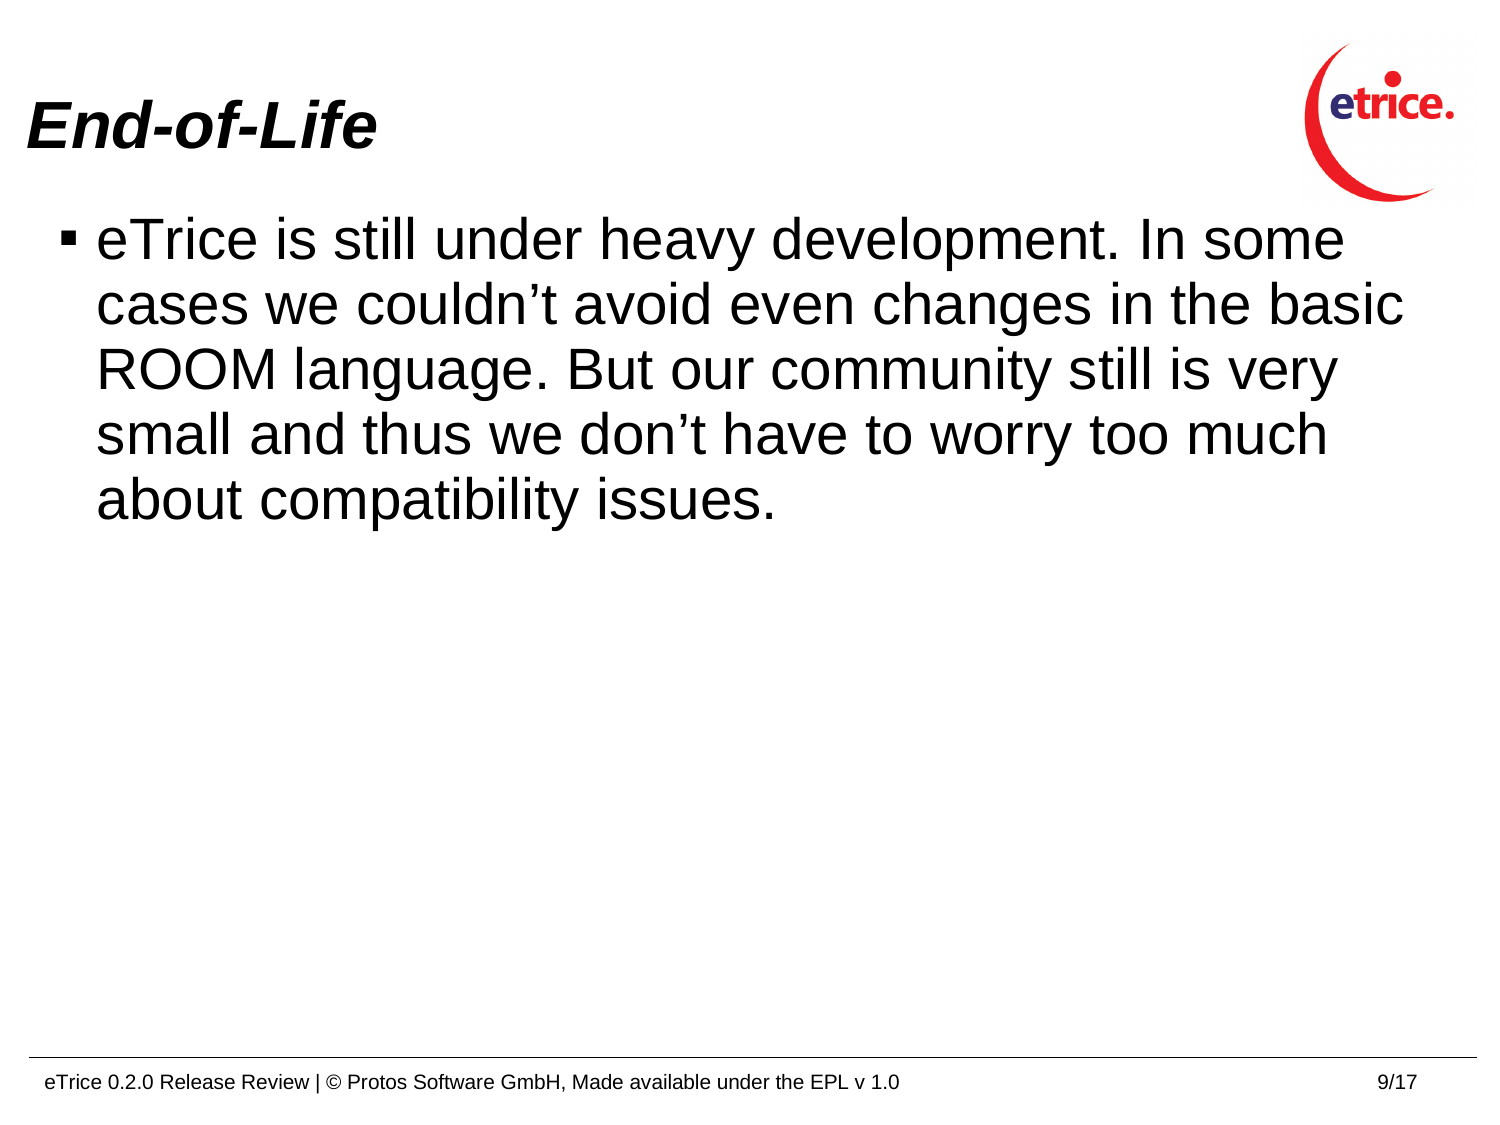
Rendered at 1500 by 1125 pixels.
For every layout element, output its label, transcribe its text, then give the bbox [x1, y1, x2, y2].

title End-of-Life [26, 84, 1474, 172]
list eTrice is still under heavy development. In some cases we couldn’t avoid even changes in the basic ROOM language. But our community still is very small and thus we don’t have to worry too much about compatibility issues. [59, 206, 1418, 1040]
picture [1299, 29, 1477, 207]
